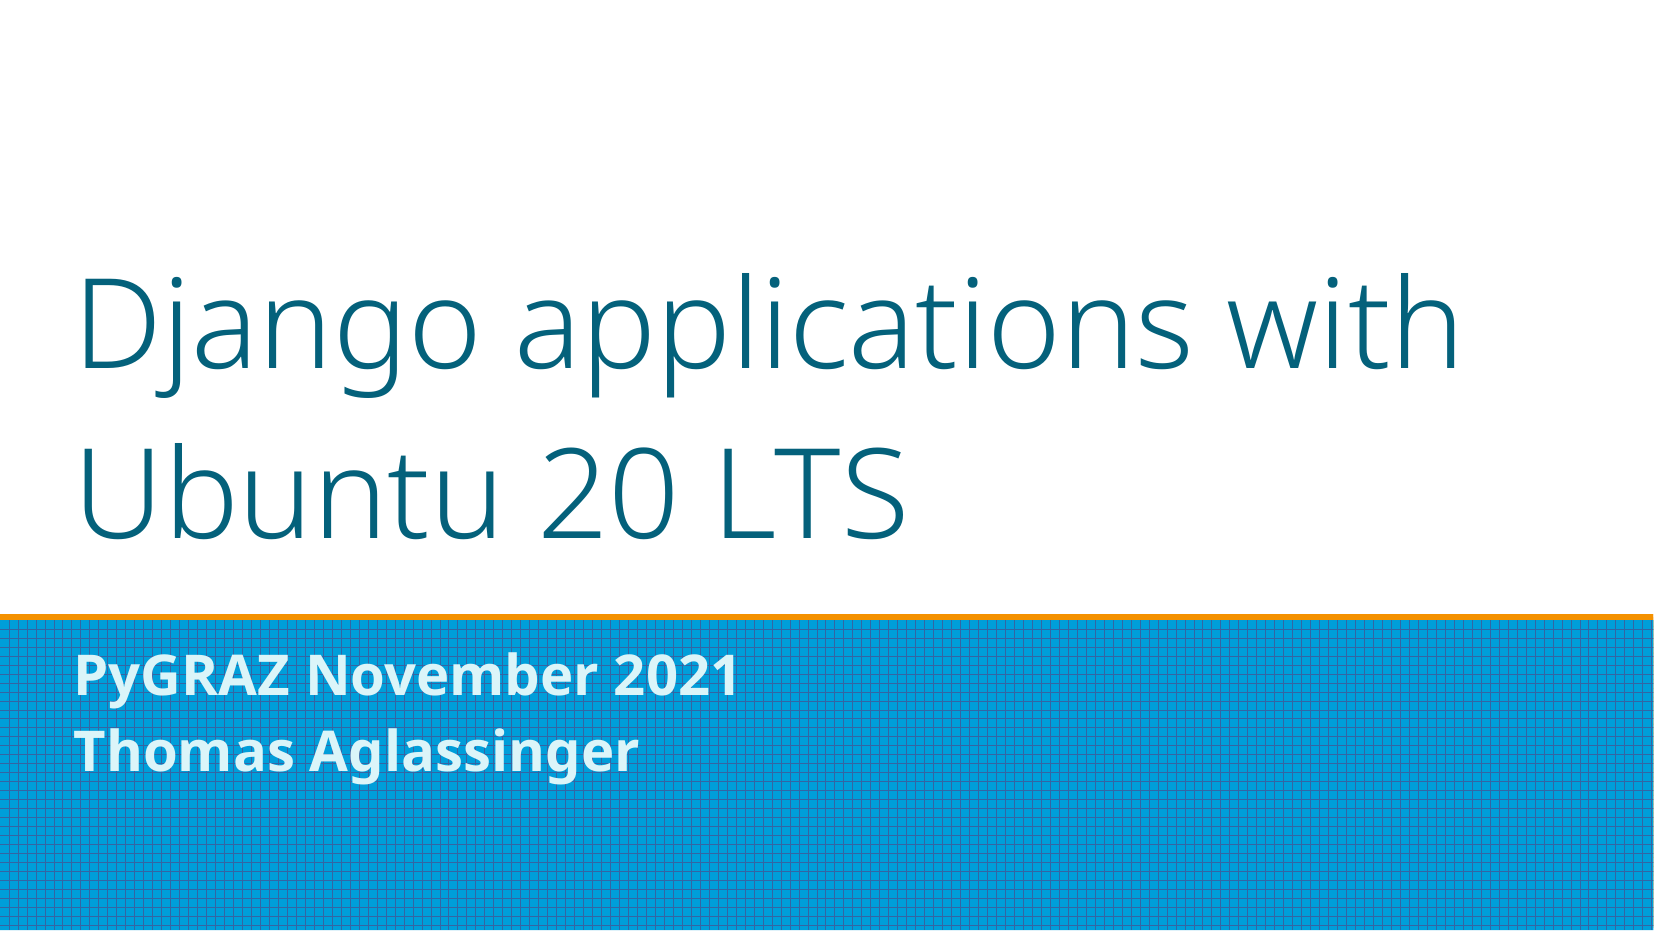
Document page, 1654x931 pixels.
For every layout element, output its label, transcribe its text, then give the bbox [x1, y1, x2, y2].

title Django applications with Ubuntu 20 LTS [73, 44, 1551, 576]
subtitle PyGRAZ November 2021 Thomas Aglassinger [73, 634, 1551, 827]
